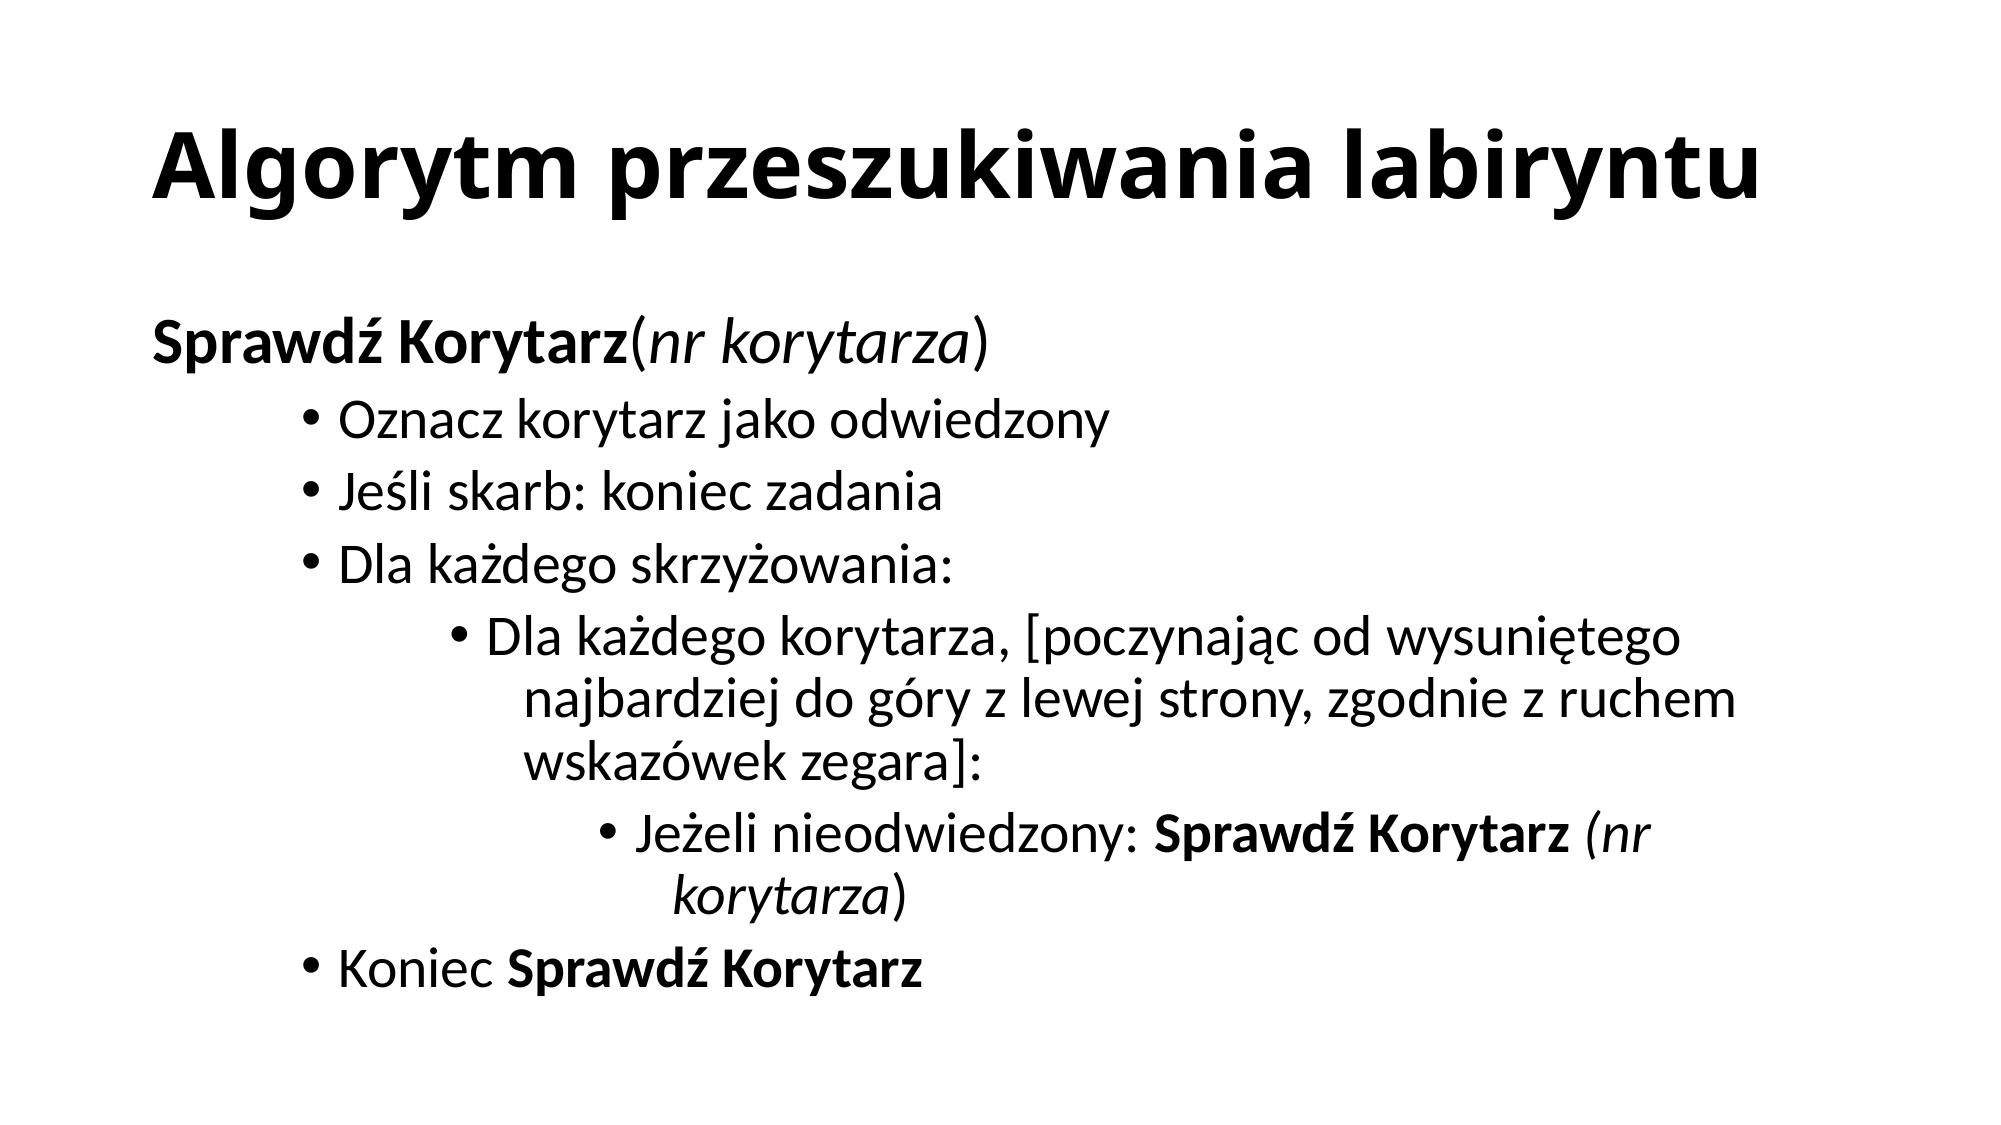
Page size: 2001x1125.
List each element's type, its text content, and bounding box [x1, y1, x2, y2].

title Algorytm przeszukiwania labiryntu [137, 59, 1863, 278]
list Sprawdź Korytarz(nr korytarza) Oznacz korytarz jako odwiedzony Jeśli skarb: koniec zadania Dla każdego skrzyżowania: Dla każdego korytarza, [poczynając od wysuniętego najbardziej do góry z lewej strony, zgodnie z ruchem wskazówek zegara]: Jeżeli nieodwiedzony: Sprawdź Korytarz (nr korytarza) Koniec Sprawdź Korytarz [137, 299, 1863, 1014]
